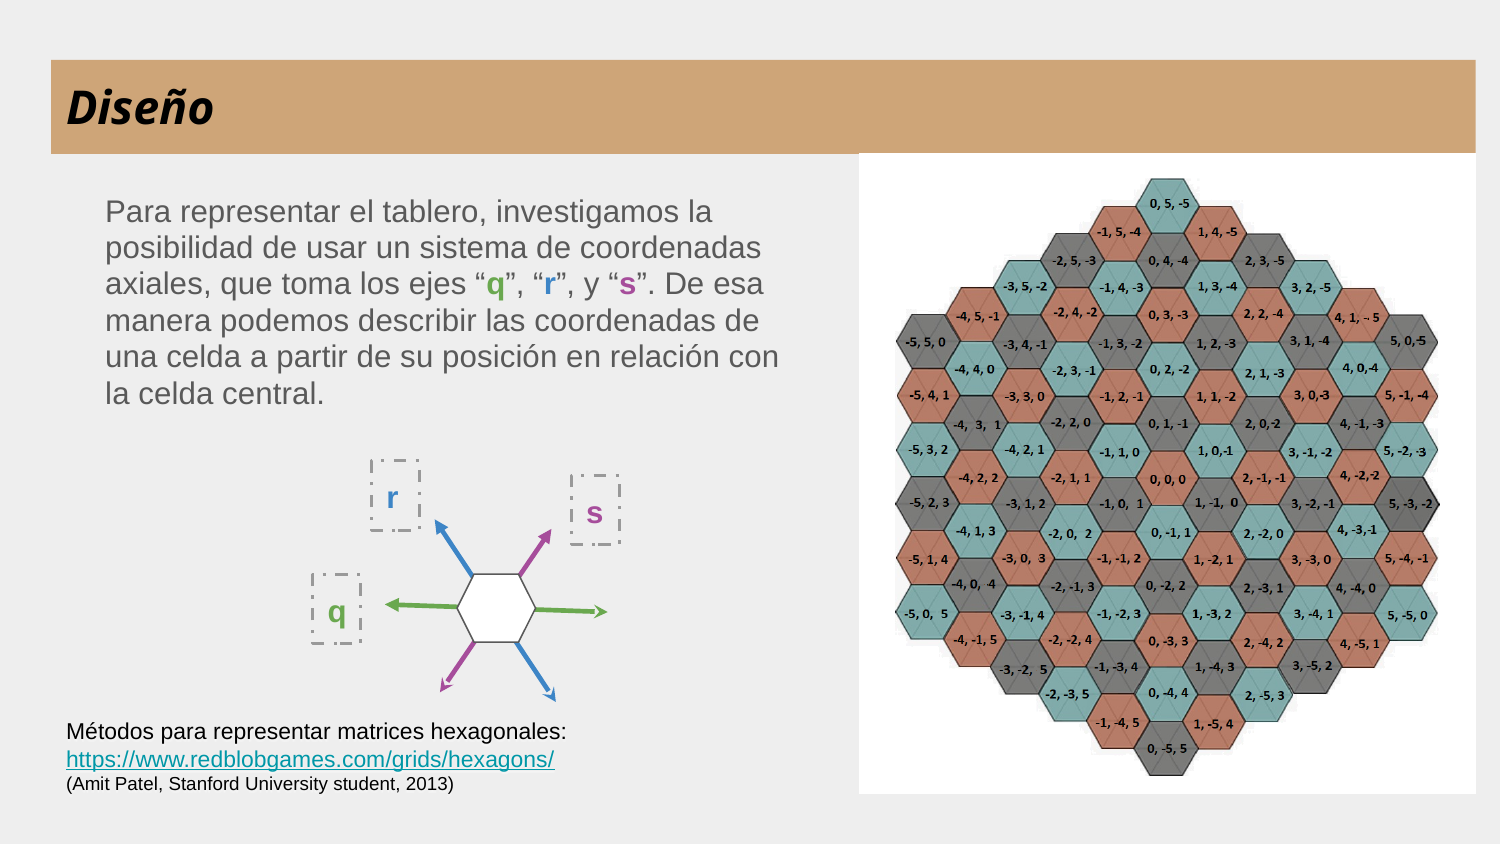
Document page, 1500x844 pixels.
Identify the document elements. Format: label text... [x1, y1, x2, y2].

text_box r [371, 460, 420, 531]
text_box [456, 574, 536, 643]
text_box s [571, 475, 620, 545]
picture [859, 153, 1476, 794]
text_box Métodos para representar matrices hexagonales: https://www.redblobgames.com/grids/hexagons/ (Amit Patel, Stanford University student, 2013) [51, 701, 900, 810]
list Para representar el tablero, investigamos la posibilidad de usar un sistema de coordenadas axiales, que toma los ejes “q”, “r”, y “s”. De esa manera podemos describir las coordenadas de una celda a partir de su posición en relación con la celda central. [90, 117, 829, 701]
text_box q [312, 574, 361, 644]
title Diseño [51, 59, 1476, 154]
